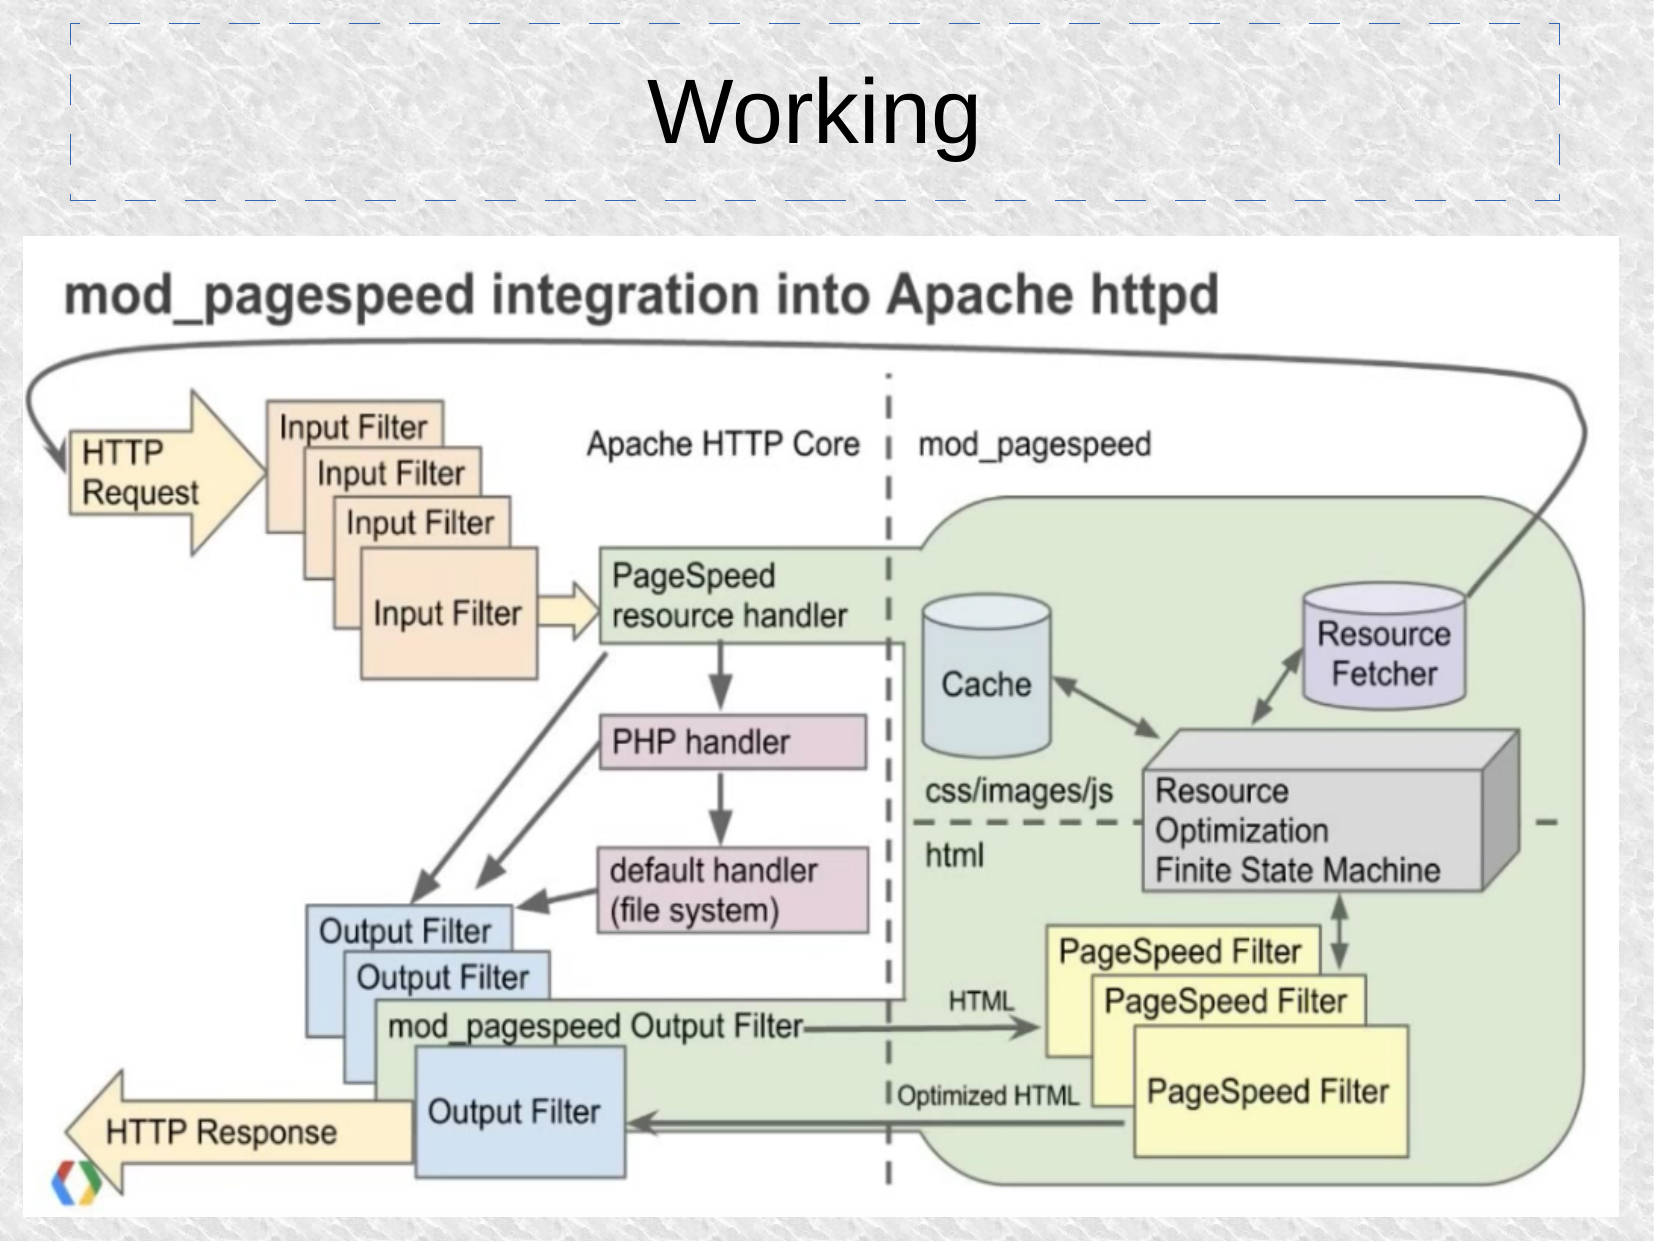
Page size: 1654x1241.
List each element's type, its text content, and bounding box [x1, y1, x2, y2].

picture [0, 0, 1654, 1241]
title Working [70, 23, 1560, 201]
